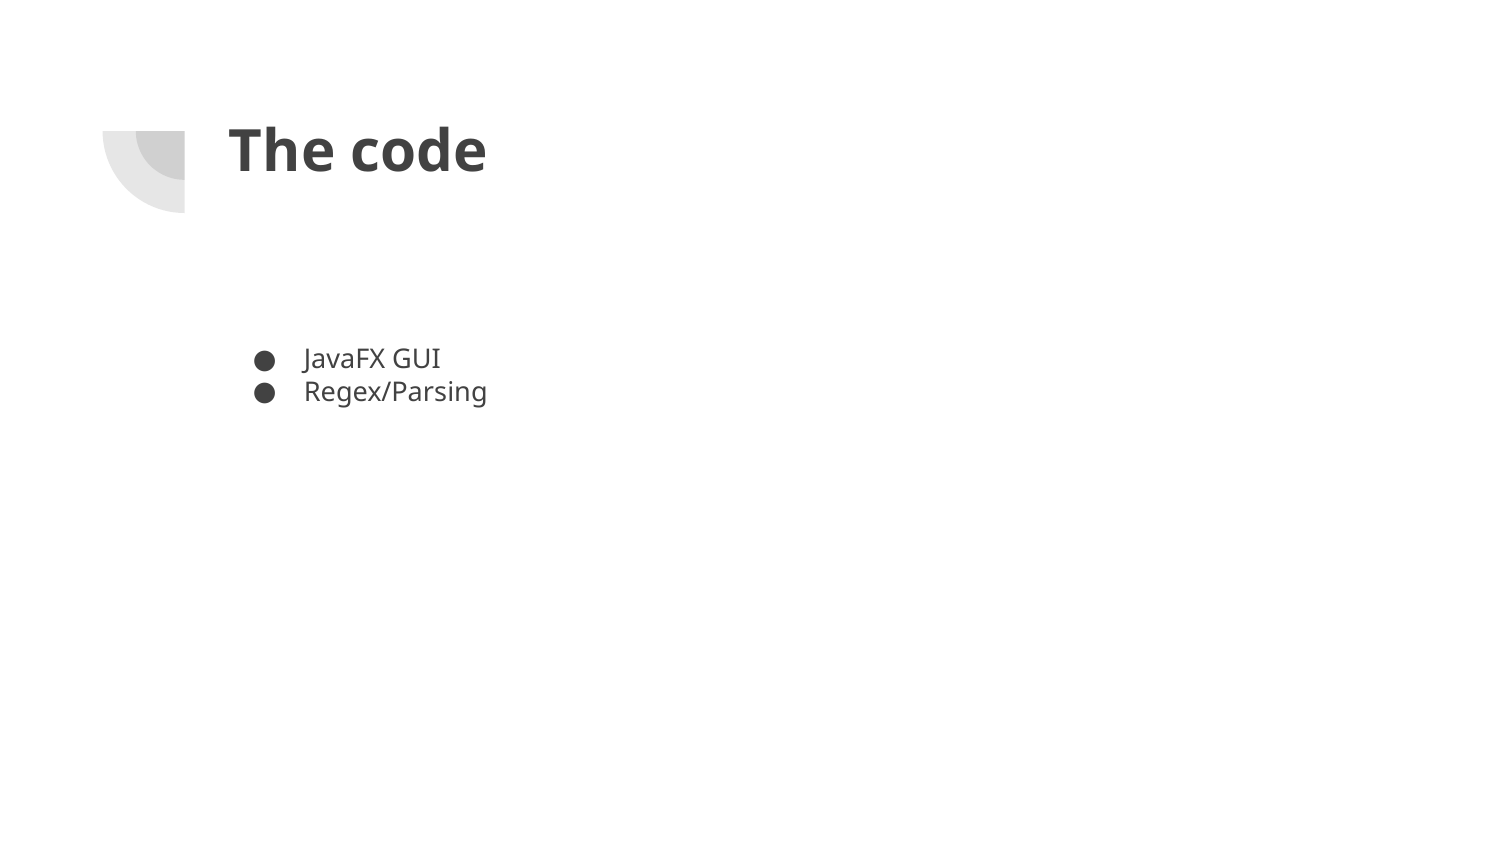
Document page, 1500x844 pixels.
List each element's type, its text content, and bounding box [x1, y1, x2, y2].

title The code [213, 98, 1368, 263]
list JavaFX GUI Regex/Parsing [213, 326, 1368, 744]
